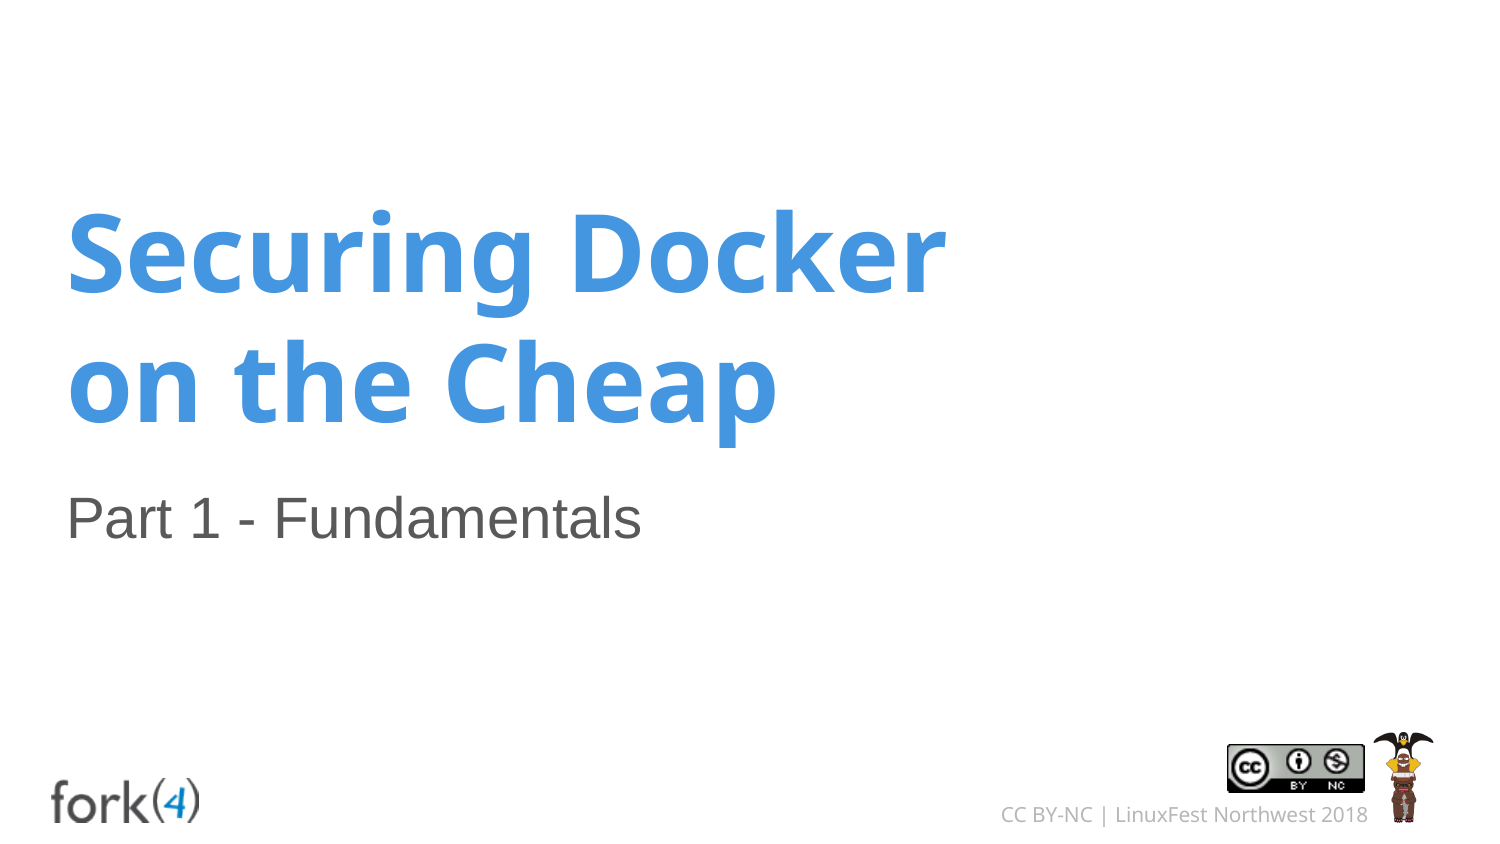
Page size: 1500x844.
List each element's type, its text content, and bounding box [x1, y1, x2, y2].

subtitle Part 1 - Fundamentals [51, 464, 1449, 595]
picture [51, 778, 199, 823]
title Securing Docker on the Cheap [51, 122, 1449, 459]
picture [1227, 732, 1449, 823]
